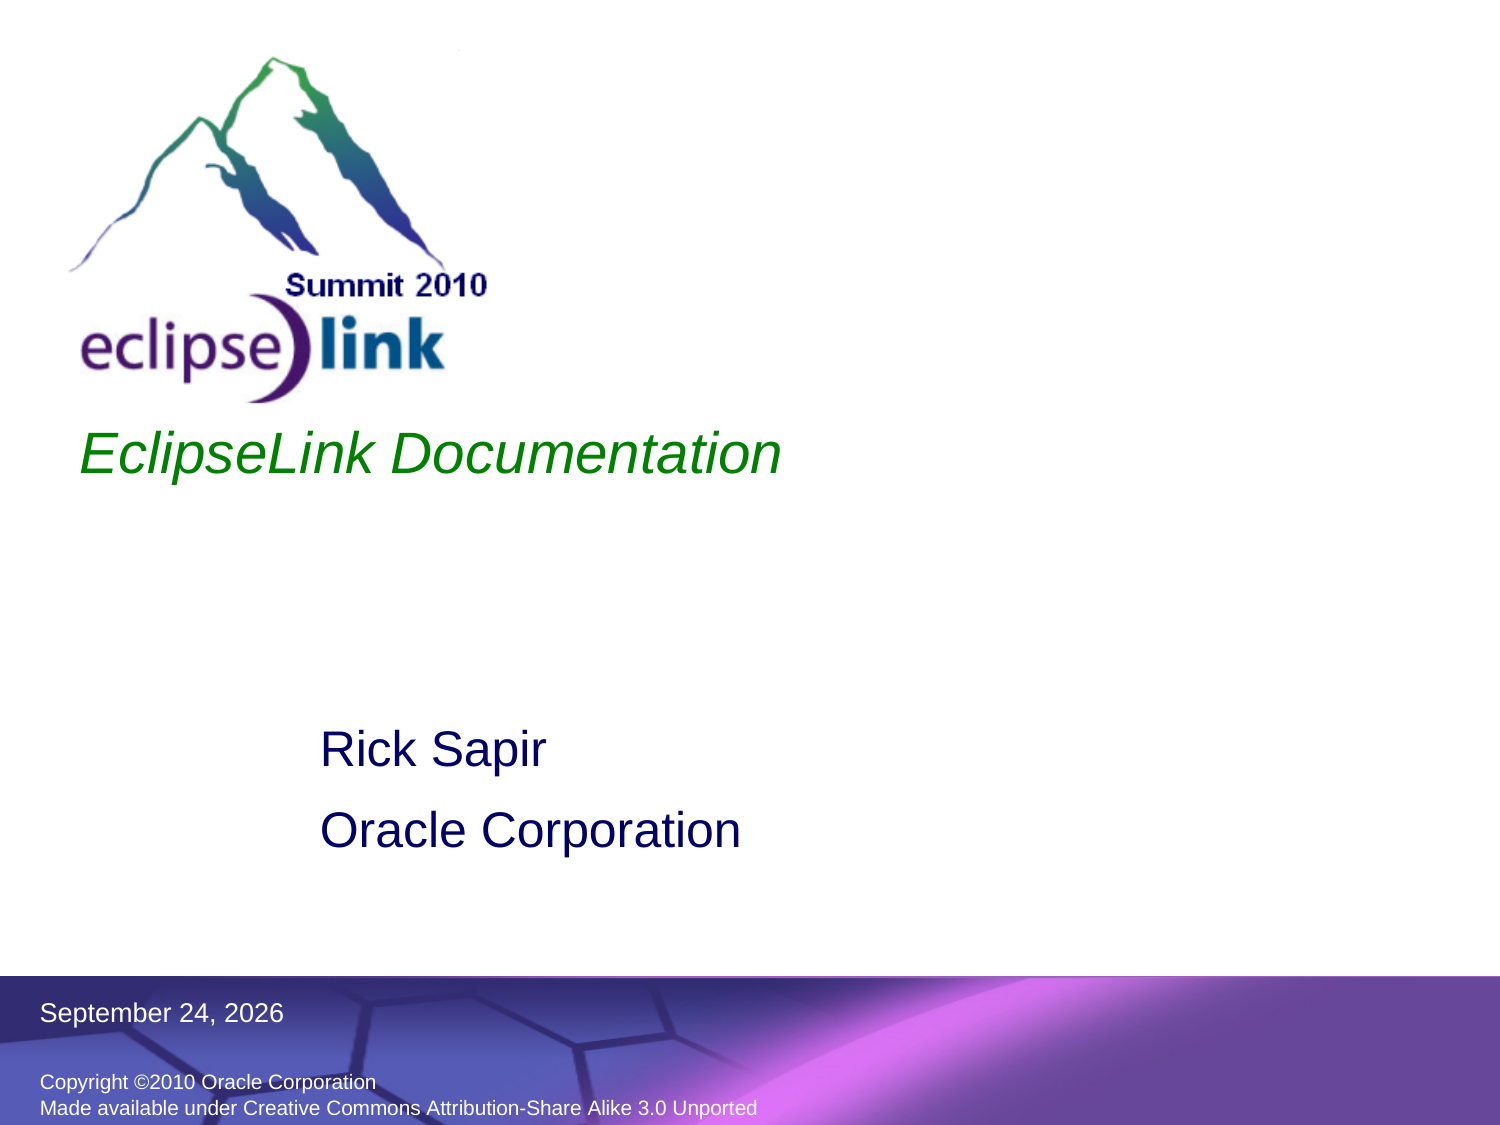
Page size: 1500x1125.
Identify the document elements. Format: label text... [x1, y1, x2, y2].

subtitle Rick Sapir Oracle Corporation [319, 673, 1370, 901]
title EclipseLink Documentation [64, 415, 1370, 673]
picture [62, 50, 493, 408]
picture [0, 976, 1500, 1125]
